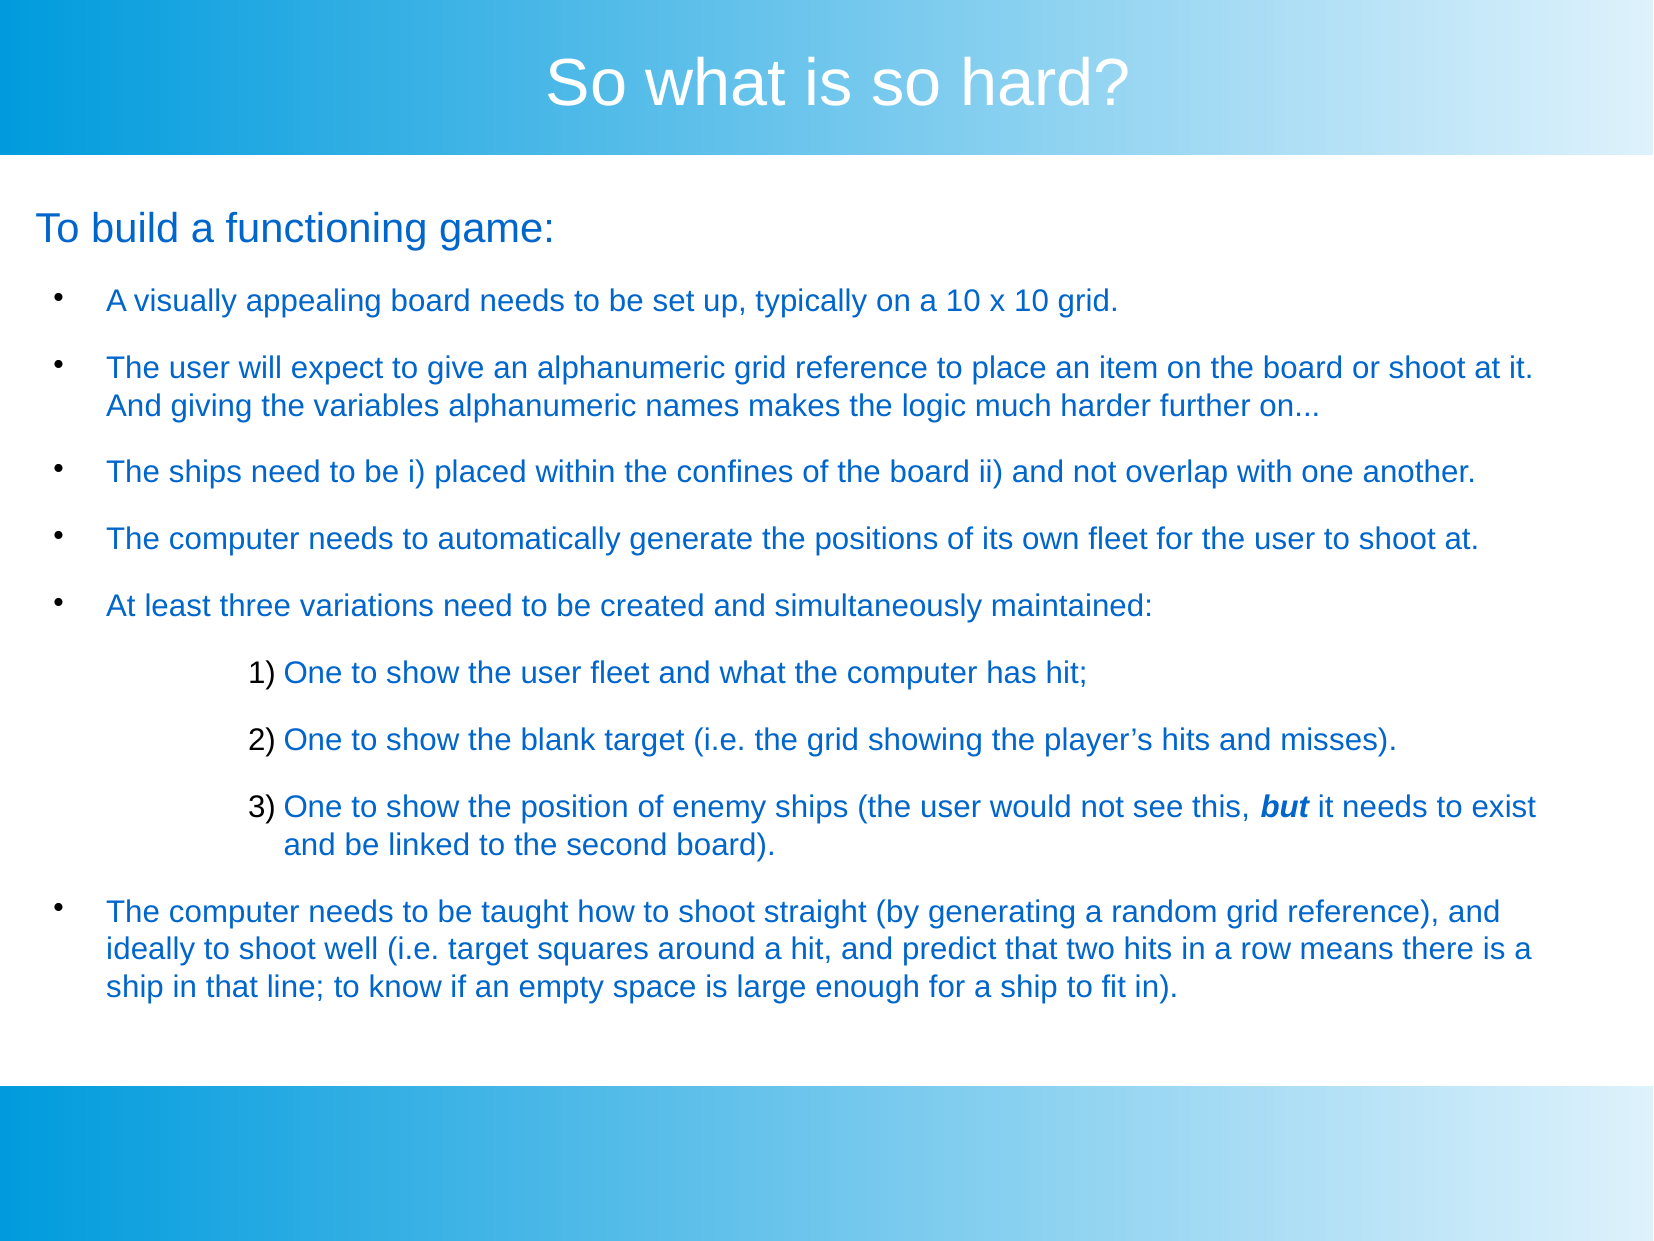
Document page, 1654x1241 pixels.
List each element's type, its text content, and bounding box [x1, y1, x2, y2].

text_box To build a functioning game: A visually appealing board needs to be set up, typically on a 10 x 10 grid. The user will expect to give an alphanumeric grid reference to place an item on the board or shoot at it. And giving the variables alphanumeric names makes the logic much harder further on... The ships need to be i) placed within the confines of the board ii) and not overlap with one another. The computer needs to automatically generate the positions of its own fleet for the user to shoot at. At least three variations need to be created and simultaneously maintained: One to show the user fleet and what the computer has hit; One to show the blank target (i.e. the grid showing the player’s hits and misses). One to show the position of enemy ships (the user would not see this, but it needs to exist and be linked to the second board). The computer needs to be taught how to shoot straight (by generating a random grid reference), and ideally to shoot well (i.e. target squares around a hit, and predict that two hits in a row means there is a ship in that line; to know if an empty space is large enough for a ship to fit in). [35, 200, 1595, 981]
text_box So what is so hard? [94, 3, 1583, 154]
